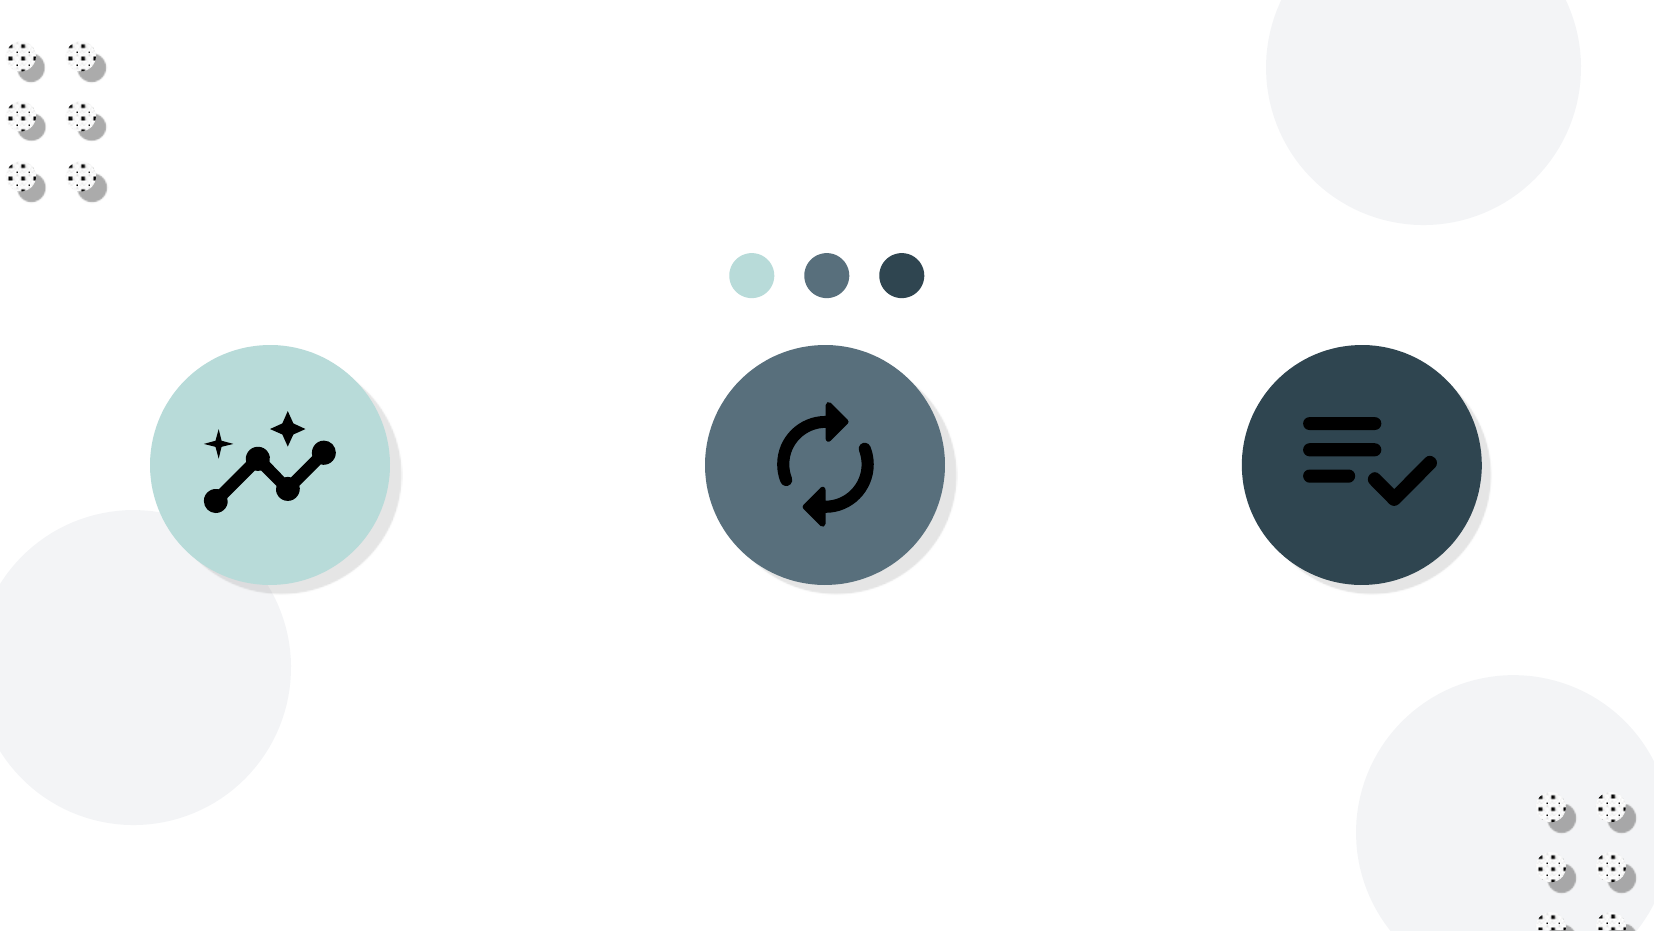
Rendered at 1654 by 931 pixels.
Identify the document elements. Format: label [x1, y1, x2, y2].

text_box [804, 253, 850, 299]
text_box [150, 345, 391, 586]
text_box [879, 253, 925, 299]
text_box [705, 345, 946, 586]
text_box [729, 253, 775, 299]
text_box [1241, 345, 1482, 586]
